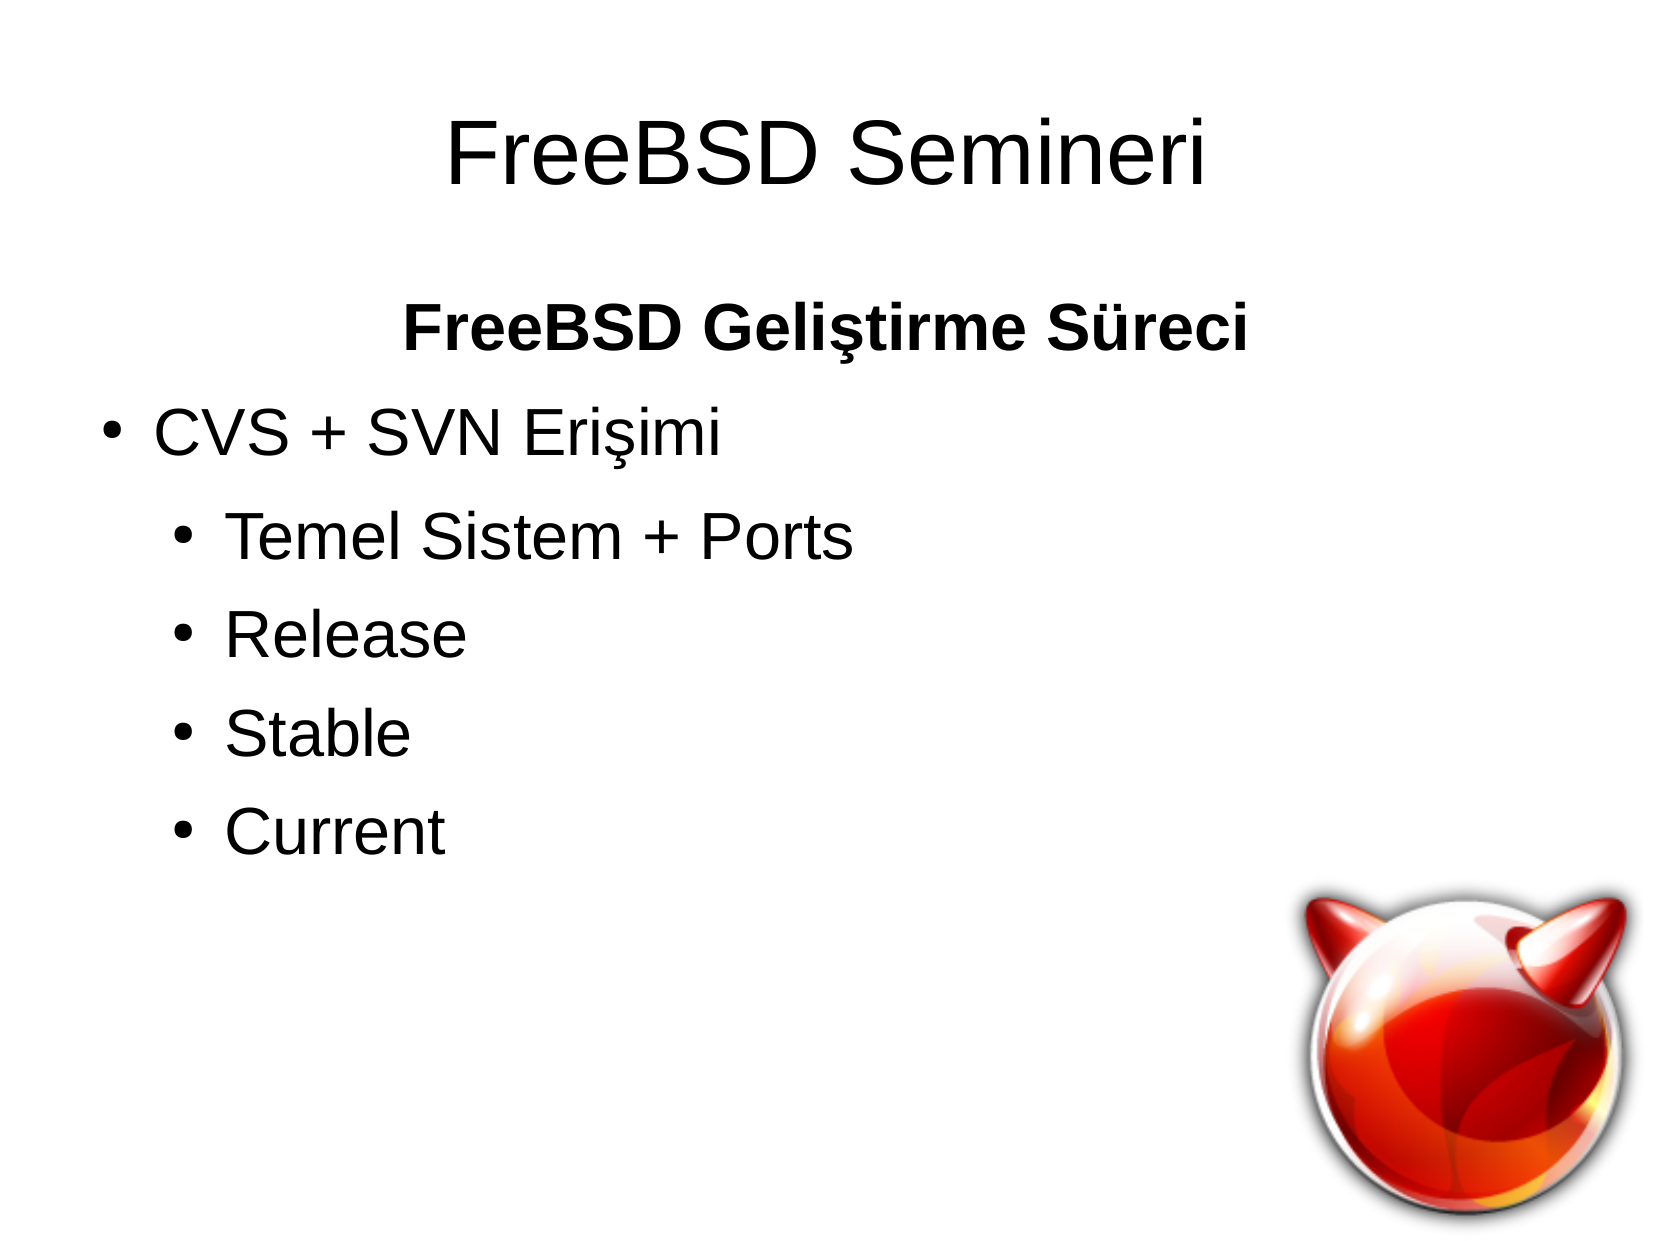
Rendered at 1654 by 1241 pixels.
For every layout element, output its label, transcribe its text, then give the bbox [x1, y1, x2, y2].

list FreeBSD Geliştirme Süreci CVS + SVN Erişimi Temel Sistem + Ports Release Stable Current [82, 290, 1571, 1109]
picture [1282, 875, 1654, 1241]
title FreeBSD Semineri [82, 49, 1571, 257]
